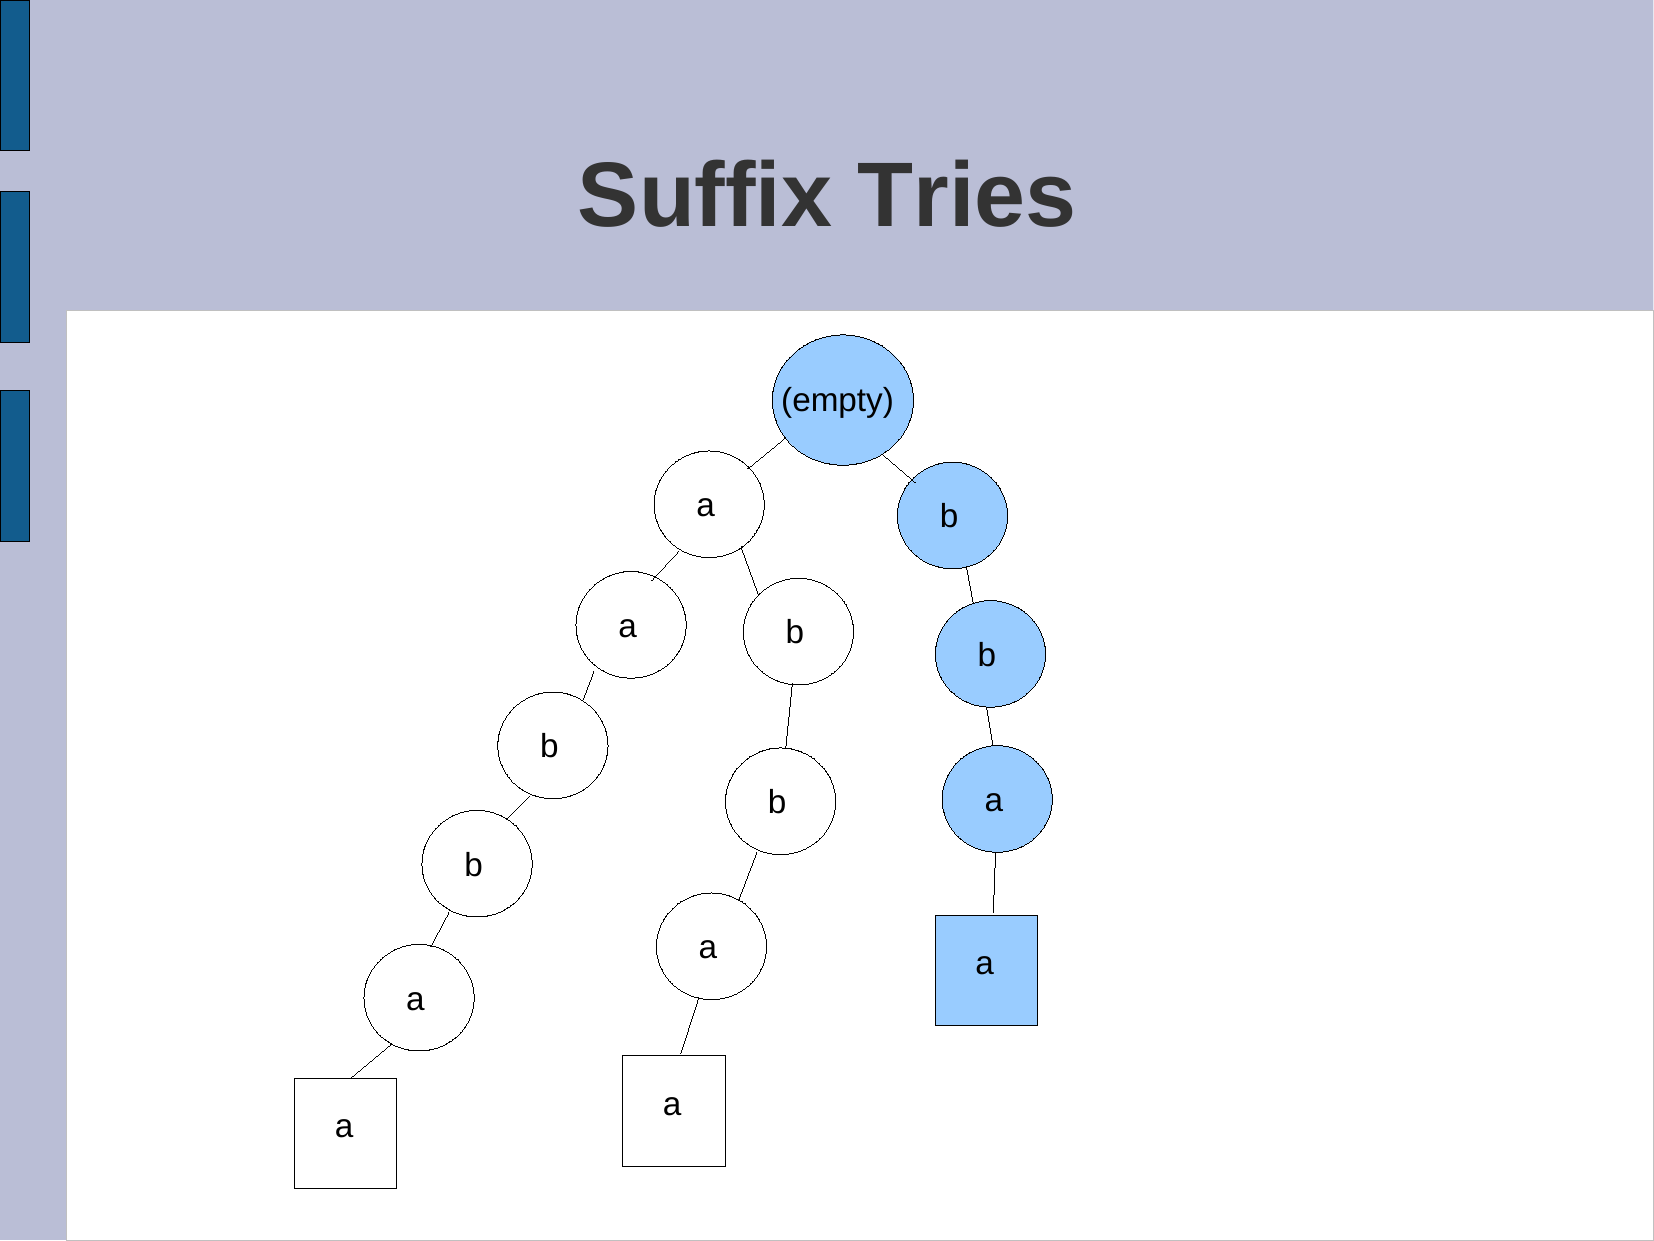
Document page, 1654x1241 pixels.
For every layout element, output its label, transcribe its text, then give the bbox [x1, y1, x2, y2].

text_box [656, 892, 767, 1000]
text_box [622, 1055, 726, 1167]
text_box [935, 600, 1046, 708]
text_box a [334, 1107, 369, 1145]
text_box a [984, 781, 1019, 819]
text_box [294, 1078, 397, 1189]
text_box a [618, 607, 653, 645]
text_box b [767, 783, 802, 821]
text_box [725, 747, 836, 855]
text_box [743, 578, 854, 685]
text_box [654, 450, 765, 558]
text_box a [696, 486, 731, 524]
text_box [575, 571, 687, 679]
text_box b [540, 727, 575, 765]
text_box a [662, 1084, 698, 1122]
text_box [363, 944, 475, 1051]
text_box [497, 692, 609, 799]
text_box [897, 462, 1008, 569]
text_box [942, 745, 1053, 853]
text_box a [406, 980, 441, 1018]
title Suffix Tries [121, 91, 1534, 299]
text_box b [939, 497, 974, 535]
text_box a [698, 928, 733, 966]
text_box b [464, 846, 499, 884]
text_box [421, 810, 533, 917]
text_box b [977, 636, 1012, 674]
text_box b [785, 613, 820, 652]
text_box (empty) [781, 381, 894, 419]
text_box [935, 915, 1038, 1026]
text_box a [975, 944, 1010, 982]
text_box [772, 334, 914, 466]
